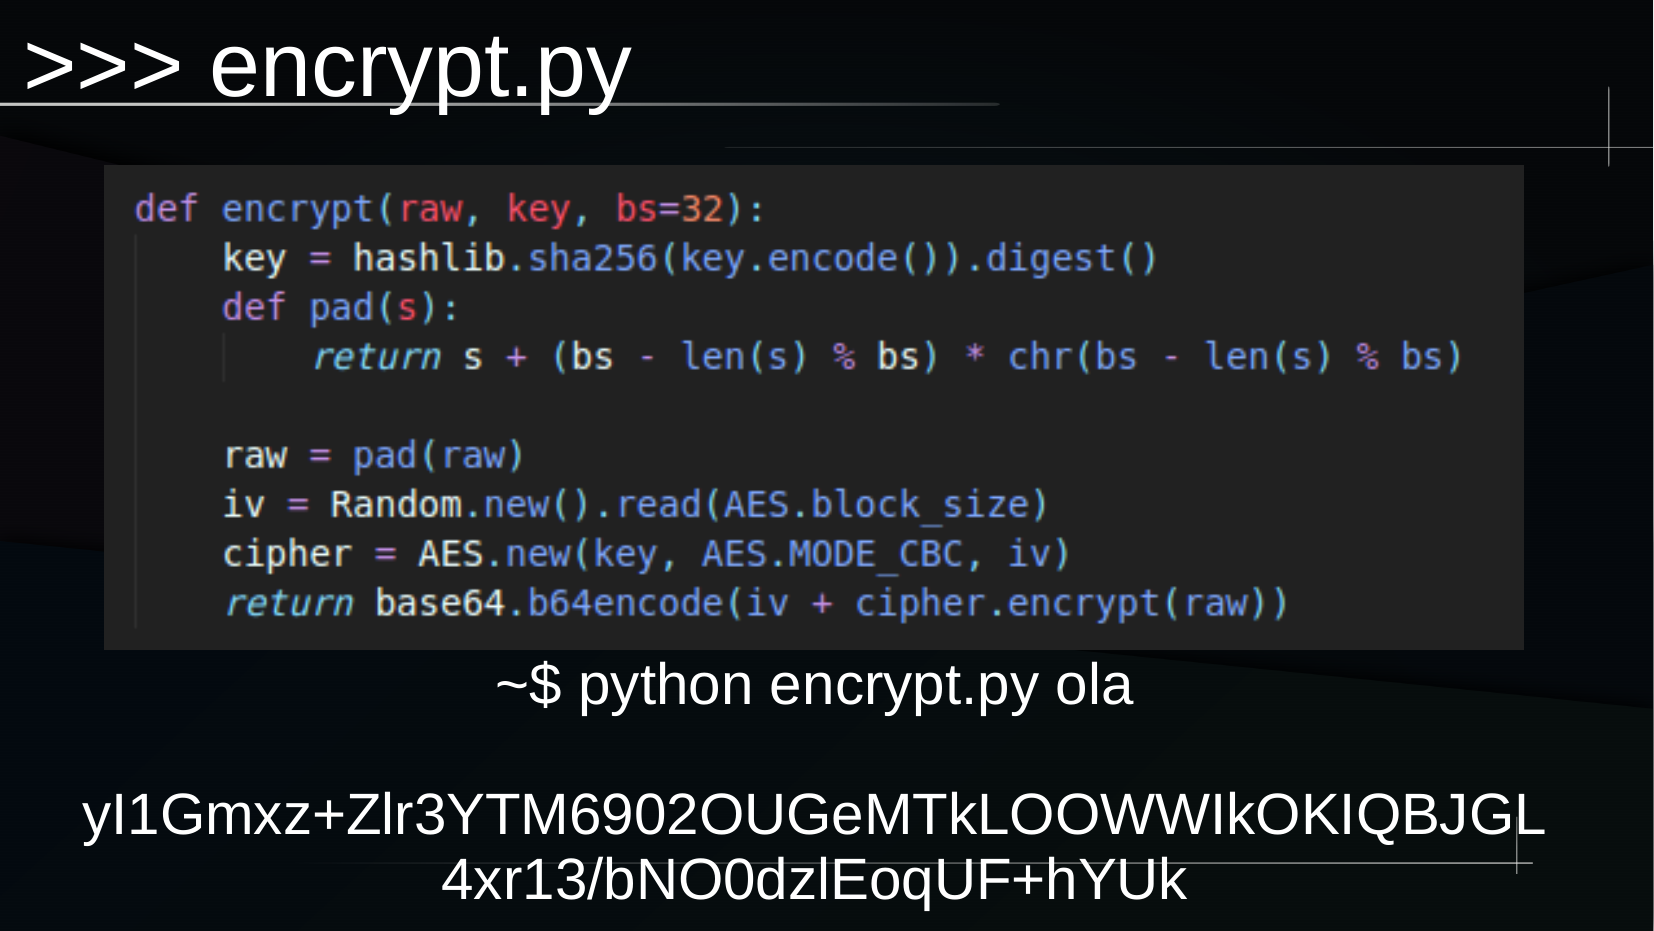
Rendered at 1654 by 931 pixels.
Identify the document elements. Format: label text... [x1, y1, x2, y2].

text_box ~$ python encrypt.py ola yI1Gmxz+Zlr3YTM6902OUGeMTkLOOWWIkOKIQBJGL4xr13/bNO0dzlEoqUF+hYUk [70, 511, 1560, 931]
picture [0, 0, 1654, 931]
title >>> encrypt.py [23, 11, 1589, 119]
